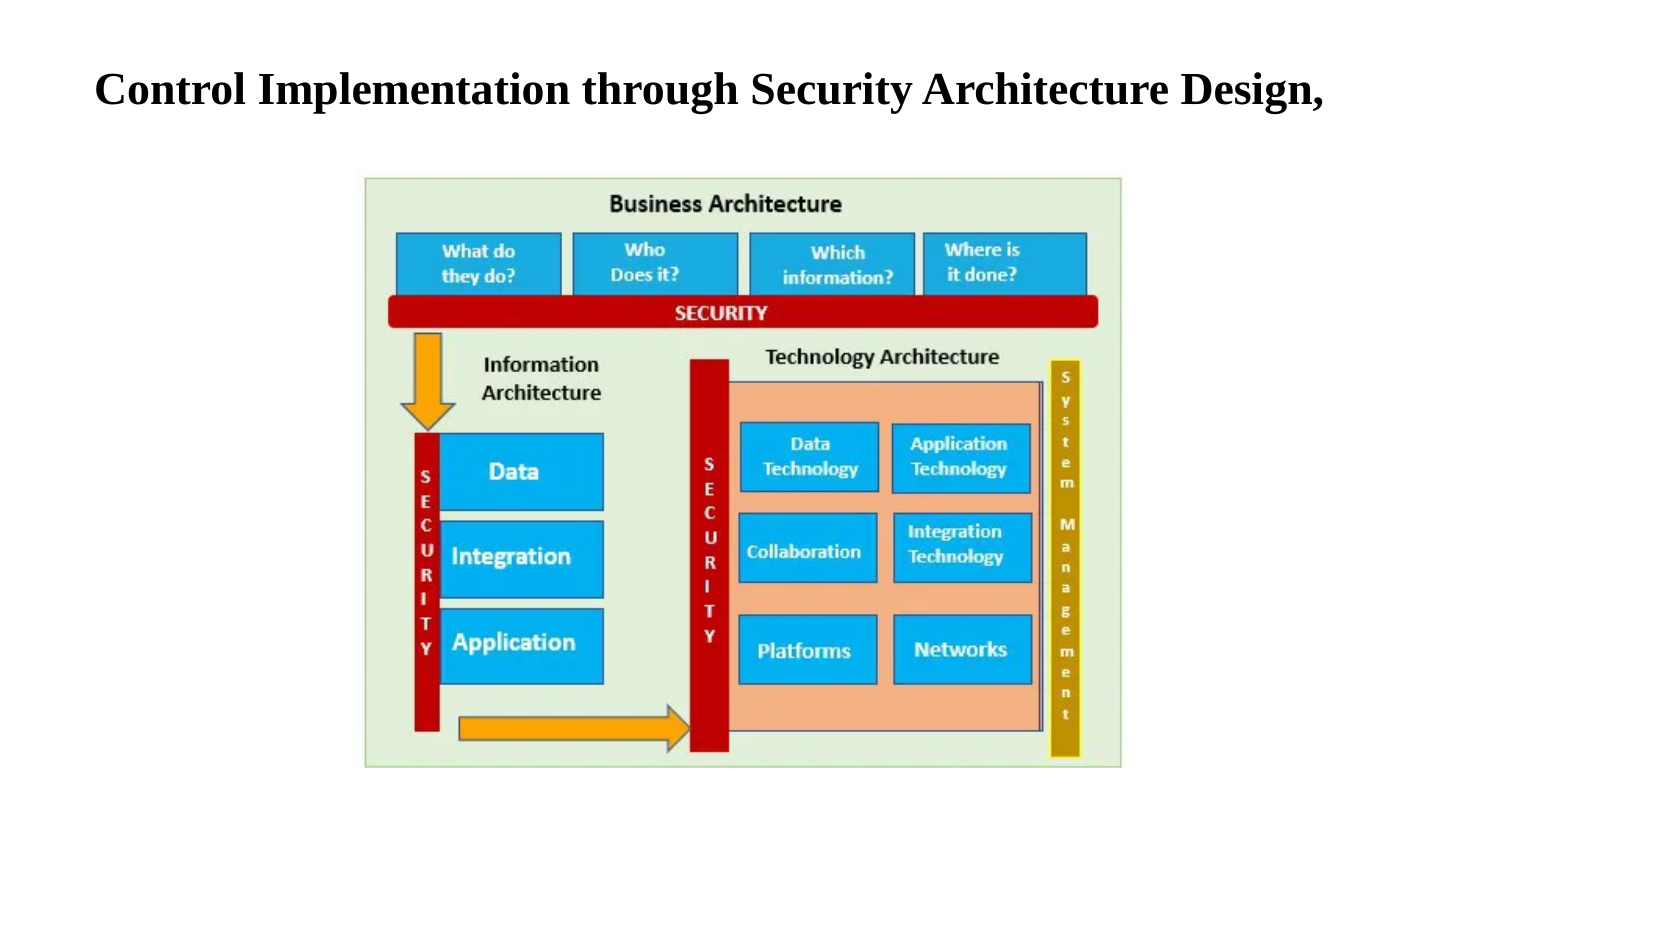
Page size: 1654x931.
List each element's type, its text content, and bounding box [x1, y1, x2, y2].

text_box [70, 151, 1560, 892]
title Control Implementation through Security Architecture Design, [82, 34, 1607, 130]
picture [354, 167, 1264, 768]
